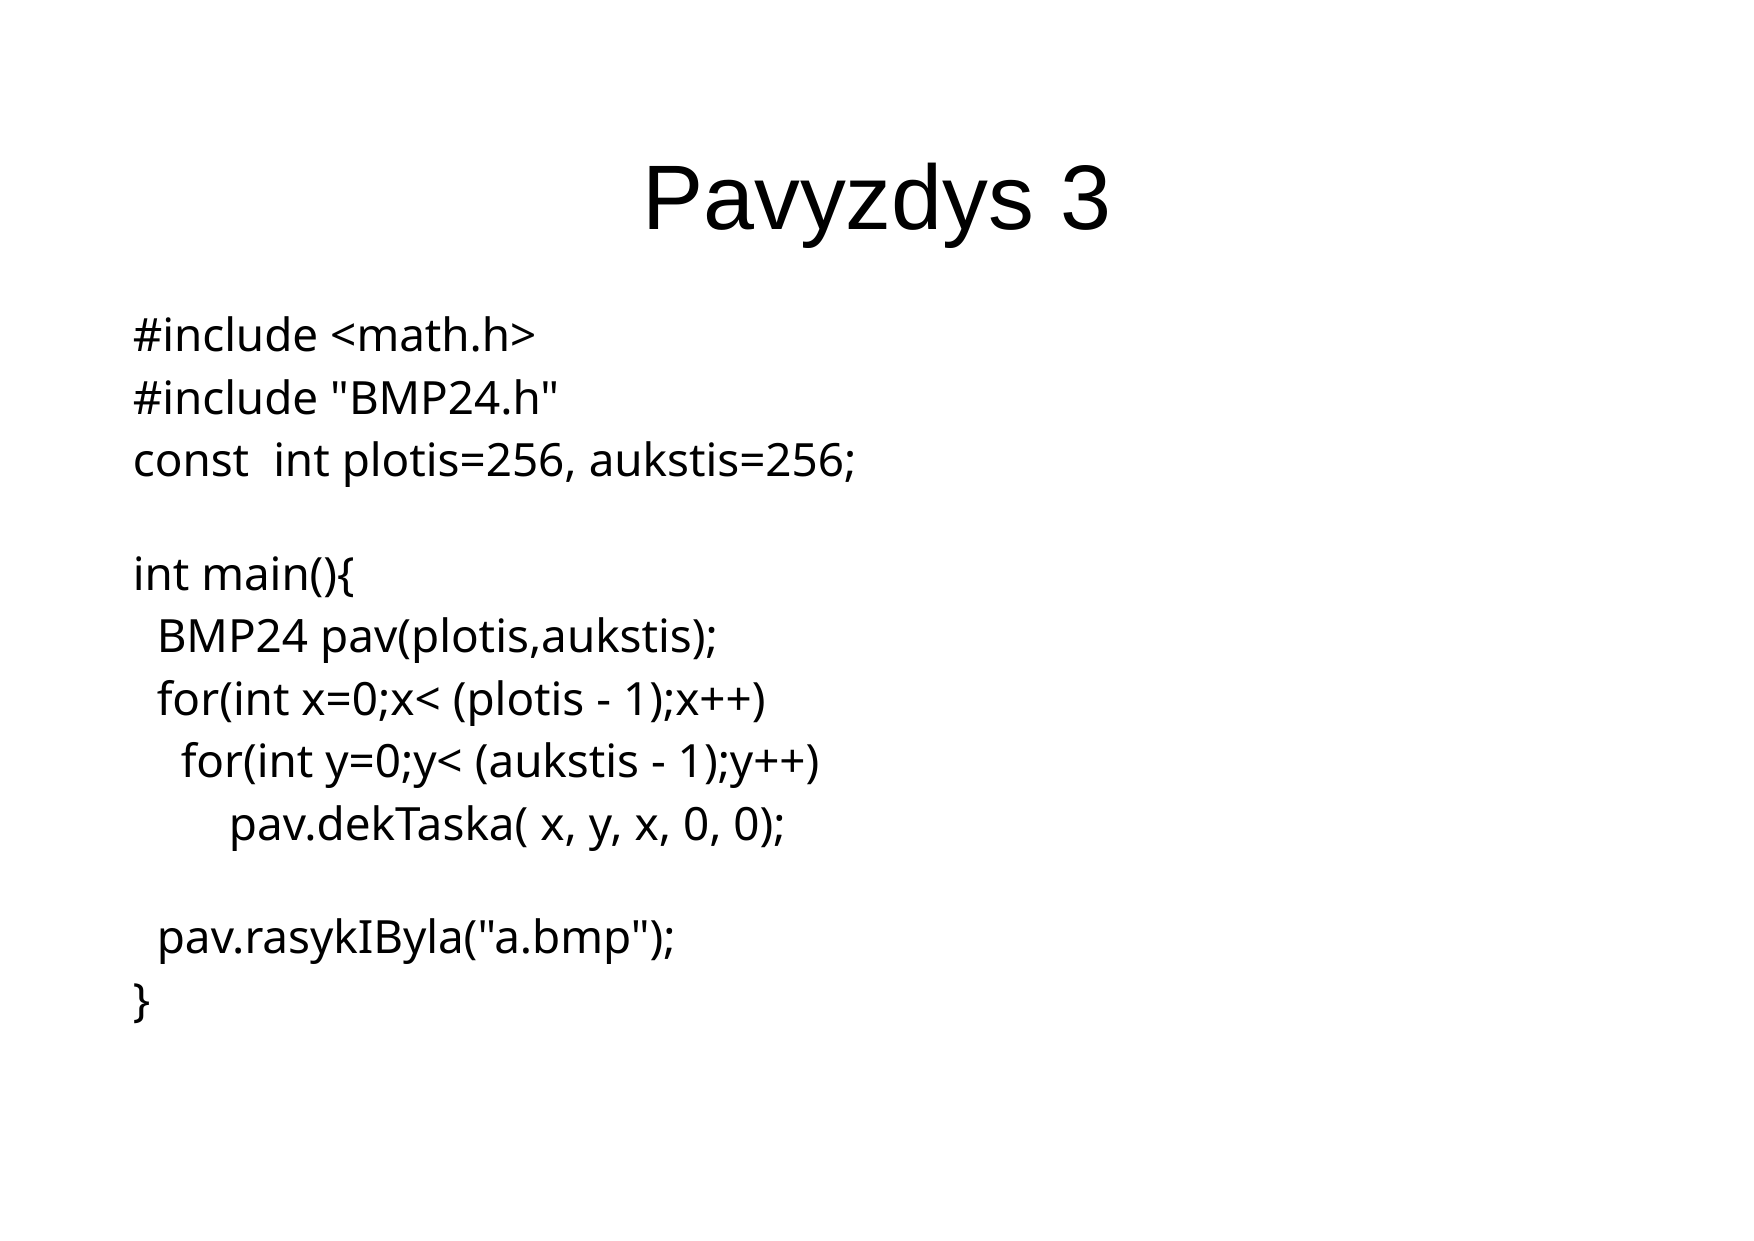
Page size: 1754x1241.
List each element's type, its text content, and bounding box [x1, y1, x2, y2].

title Pavyzdys 3 [140, 111, 1614, 284]
text_box #include <math.h> #include "BMP24.h" const int plotis=256, aukstis=256; int main(){ BMP24 pav(plotis,aukstis); for(int x=0;x< (plotis - 1);x++) for(int y=0;y< (aukstis - 1);y++) pav.dekTaska( x, y, x, 0, 0); pav.rasykIByla("a.bmp"); } [118, 295, 1625, 1171]
